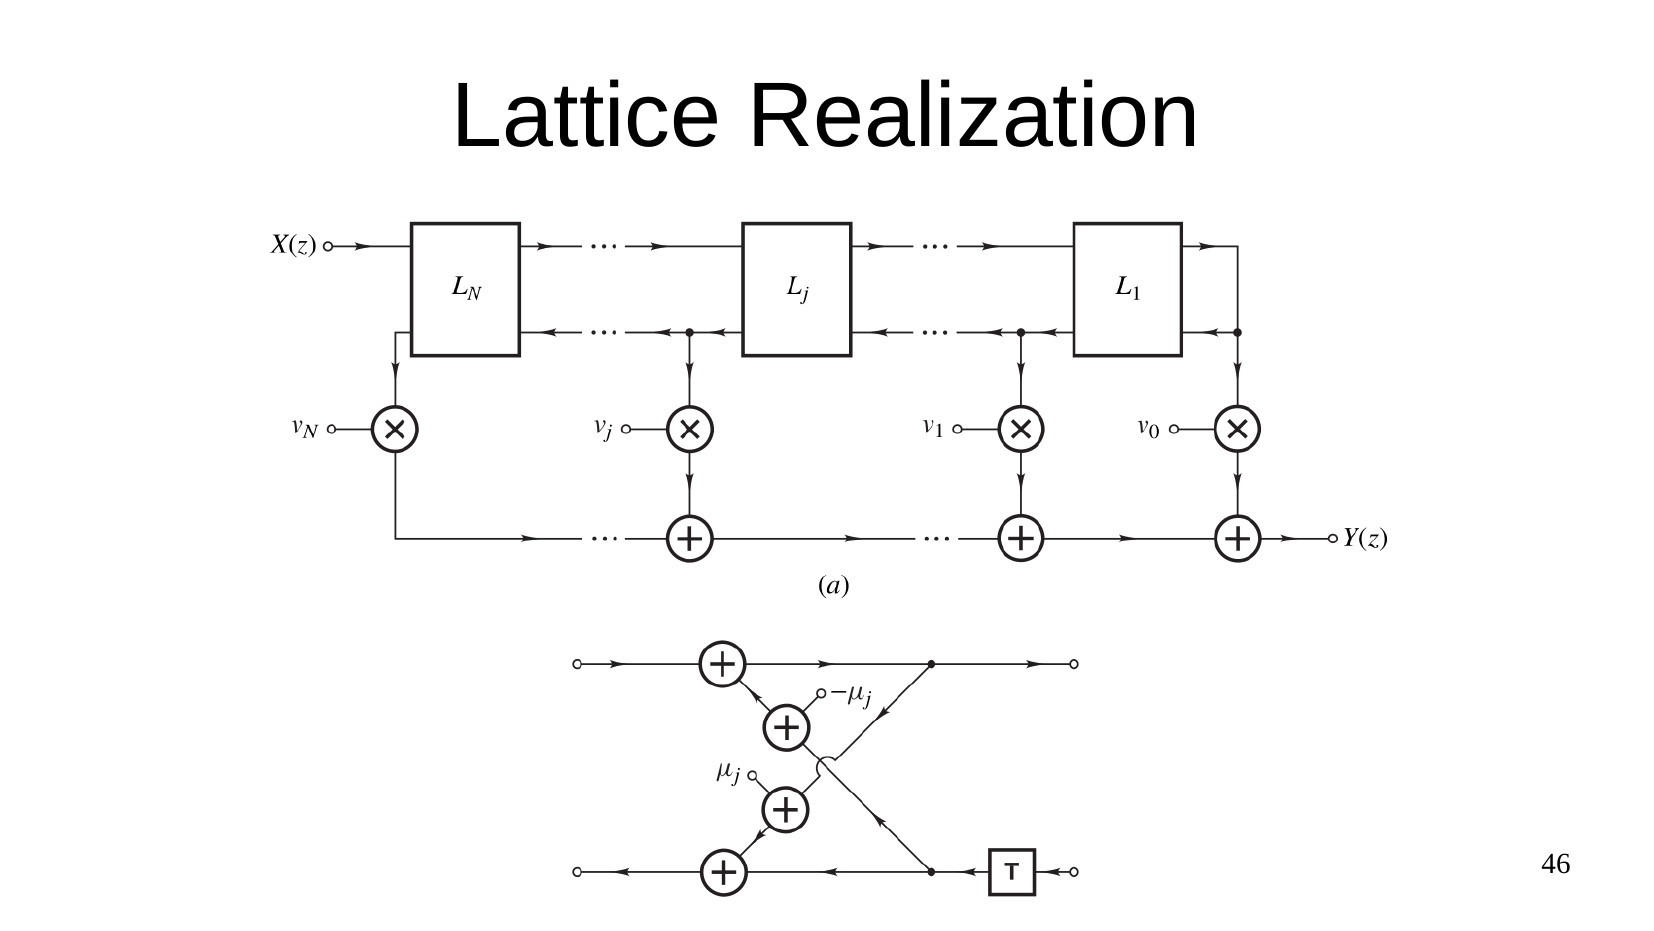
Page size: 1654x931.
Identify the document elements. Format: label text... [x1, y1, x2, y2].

title Lattice Realization [82, 37, 1571, 193]
picture [263, 217, 1391, 901]
